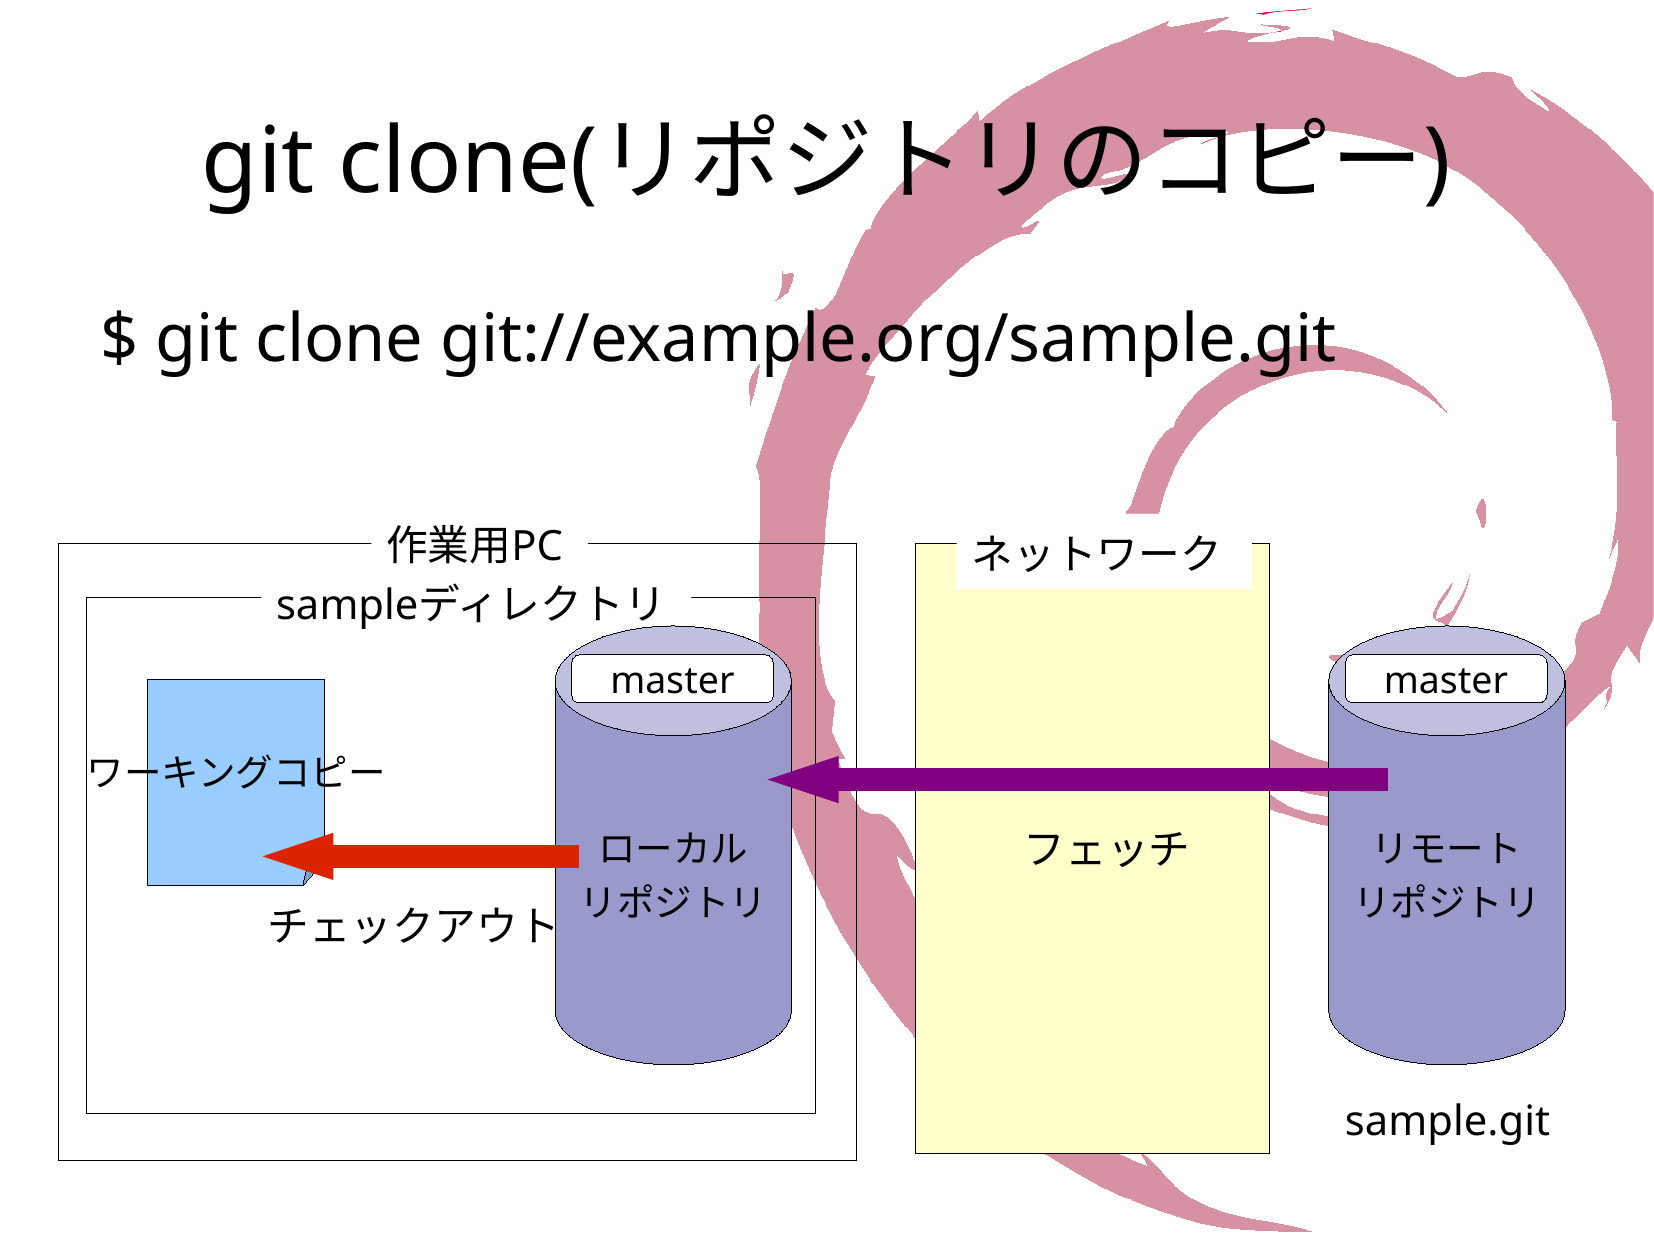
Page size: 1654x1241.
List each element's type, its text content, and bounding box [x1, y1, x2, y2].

text_box フェッチ [1008, 809, 1206, 878]
text_box ネットワーク [956, 513, 1252, 582]
text_box ワーキングコピー [147, 679, 325, 886]
picture [738, 598, 815, 771]
picture [738, 544, 856, 768]
picture [738, 789, 815, 1113]
text_box ローカル リポジトリ [555, 685, 792, 1065]
list $ git clone git://example.org/sample.git [82, 290, 1571, 384]
picture [738, 0, 1654, 1241]
text_box チェックアウト [252, 885, 575, 954]
text_box [915, 543, 1270, 768]
text_box sample.git [1312, 1083, 1570, 1152]
title git clone(リポジトリのコピー) [82, 56, 1571, 250]
text_box リモート リポジトリ [1328, 681, 1566, 1065]
text_box master [1345, 654, 1548, 703]
text_box master [571, 654, 774, 703]
text_box 作業用PC [371, 504, 589, 563]
text_box sampleディレクトリ [261, 563, 692, 632]
text_box [915, 791, 1270, 1154]
picture [738, 791, 856, 1160]
